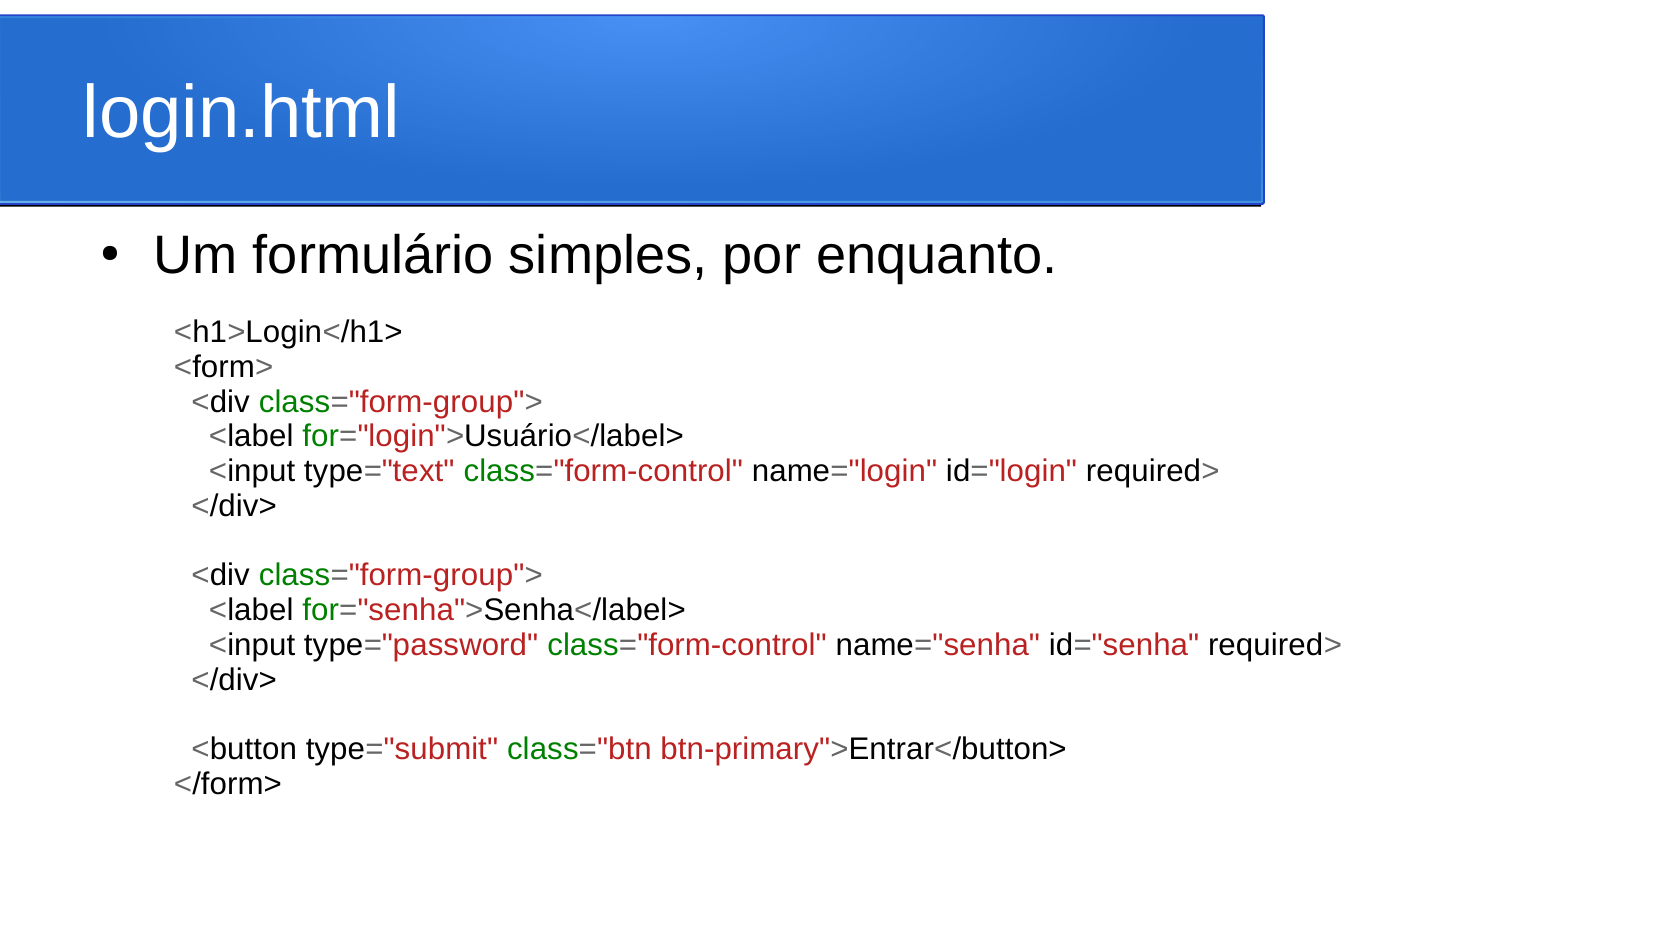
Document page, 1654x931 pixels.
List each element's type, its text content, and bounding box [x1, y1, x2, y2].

text_box <h1>Login</h1> <form> <div class="form-group"> <label for="login">Usuário</label> <input type="text" class="form-control" name="login" id="login" required> </div> <div class="form-group"> <label for="senha">Senha</label> <input type="password" class="form-control" name="senha" id="senha" required> </div> <button type="submit" class="btn btn-primary">Entrar</button> </form> [141, 307, 1512, 875]
title login.html [82, 35, 1235, 189]
list Um formulário simples, por enquanto. [82, 224, 1571, 764]
